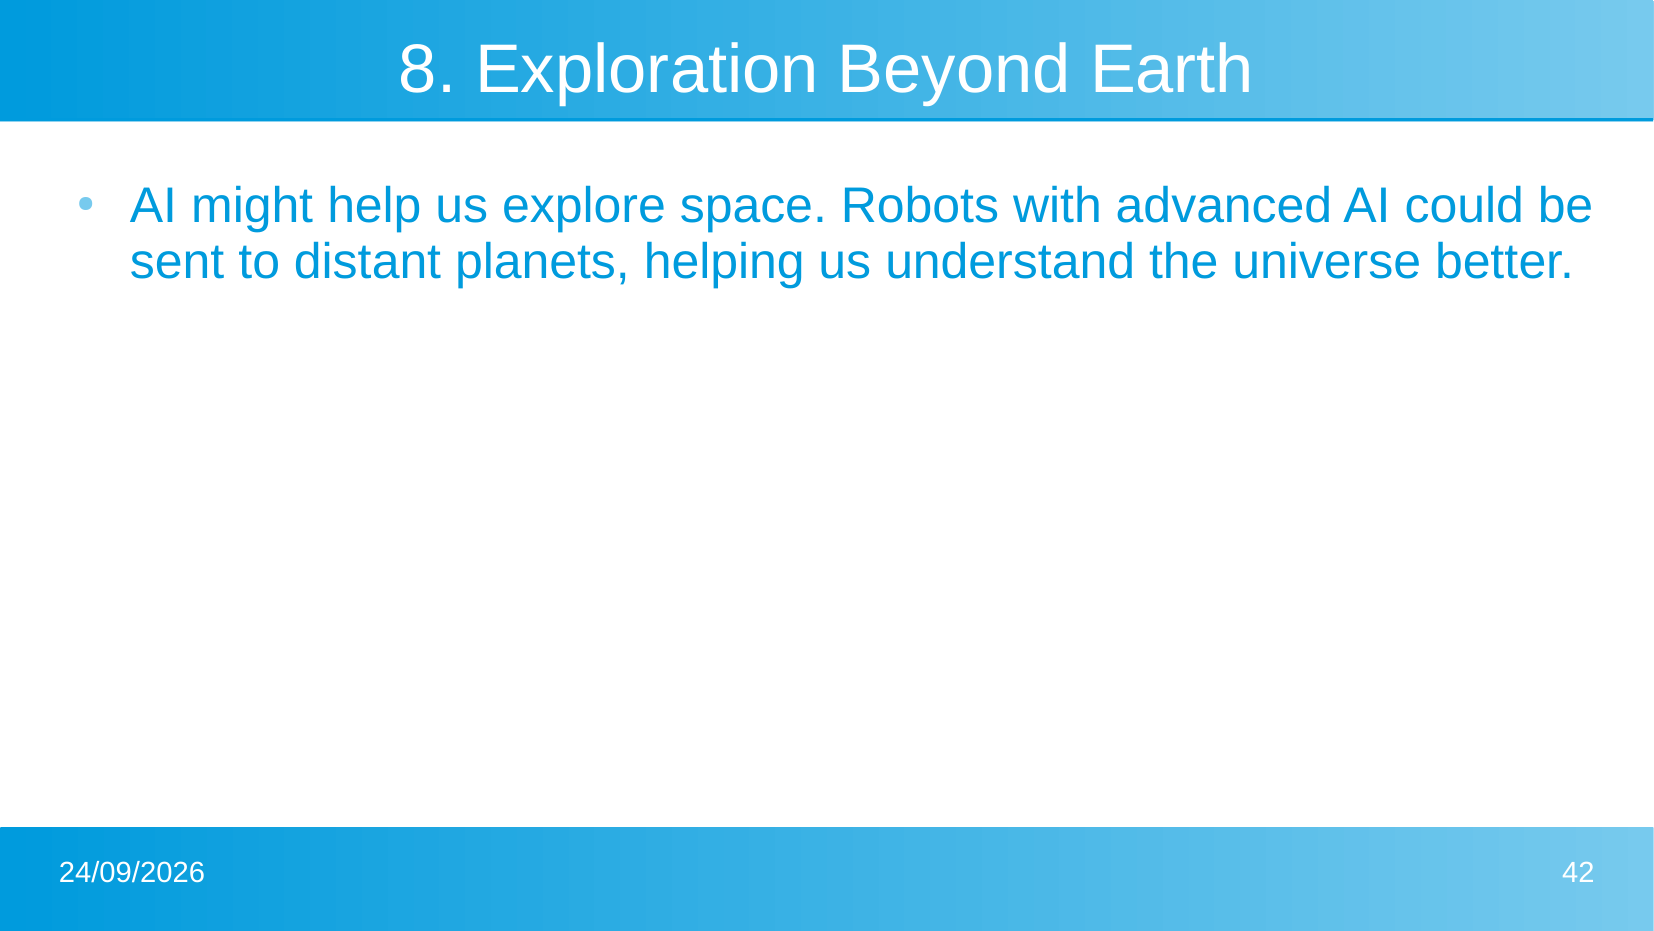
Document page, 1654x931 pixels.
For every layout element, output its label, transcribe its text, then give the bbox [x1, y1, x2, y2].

list AI might help us explore space. Robots with advanced AI could be sent to distant planets, helping us understand the universe better. [59, 177, 1595, 768]
title 8. Exploration Beyond Earth [59, 29, 1595, 108]
